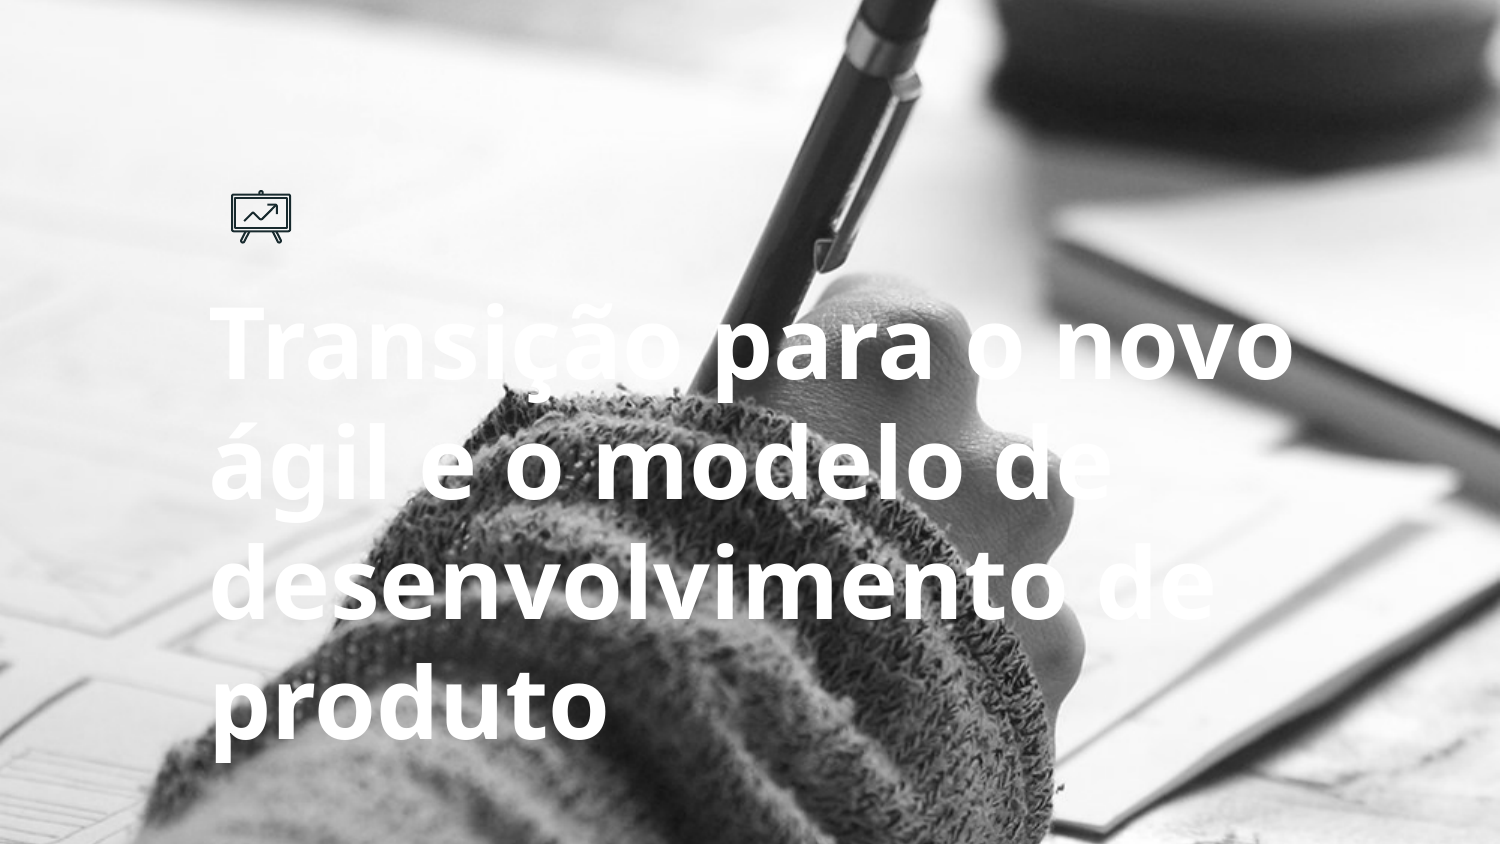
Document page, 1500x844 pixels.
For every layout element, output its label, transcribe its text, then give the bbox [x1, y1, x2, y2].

title Transição para o novo ágil e o modelo de desenvolvimento de produto [193, 264, 1396, 455]
picture [0, 0, 1500, 844]
